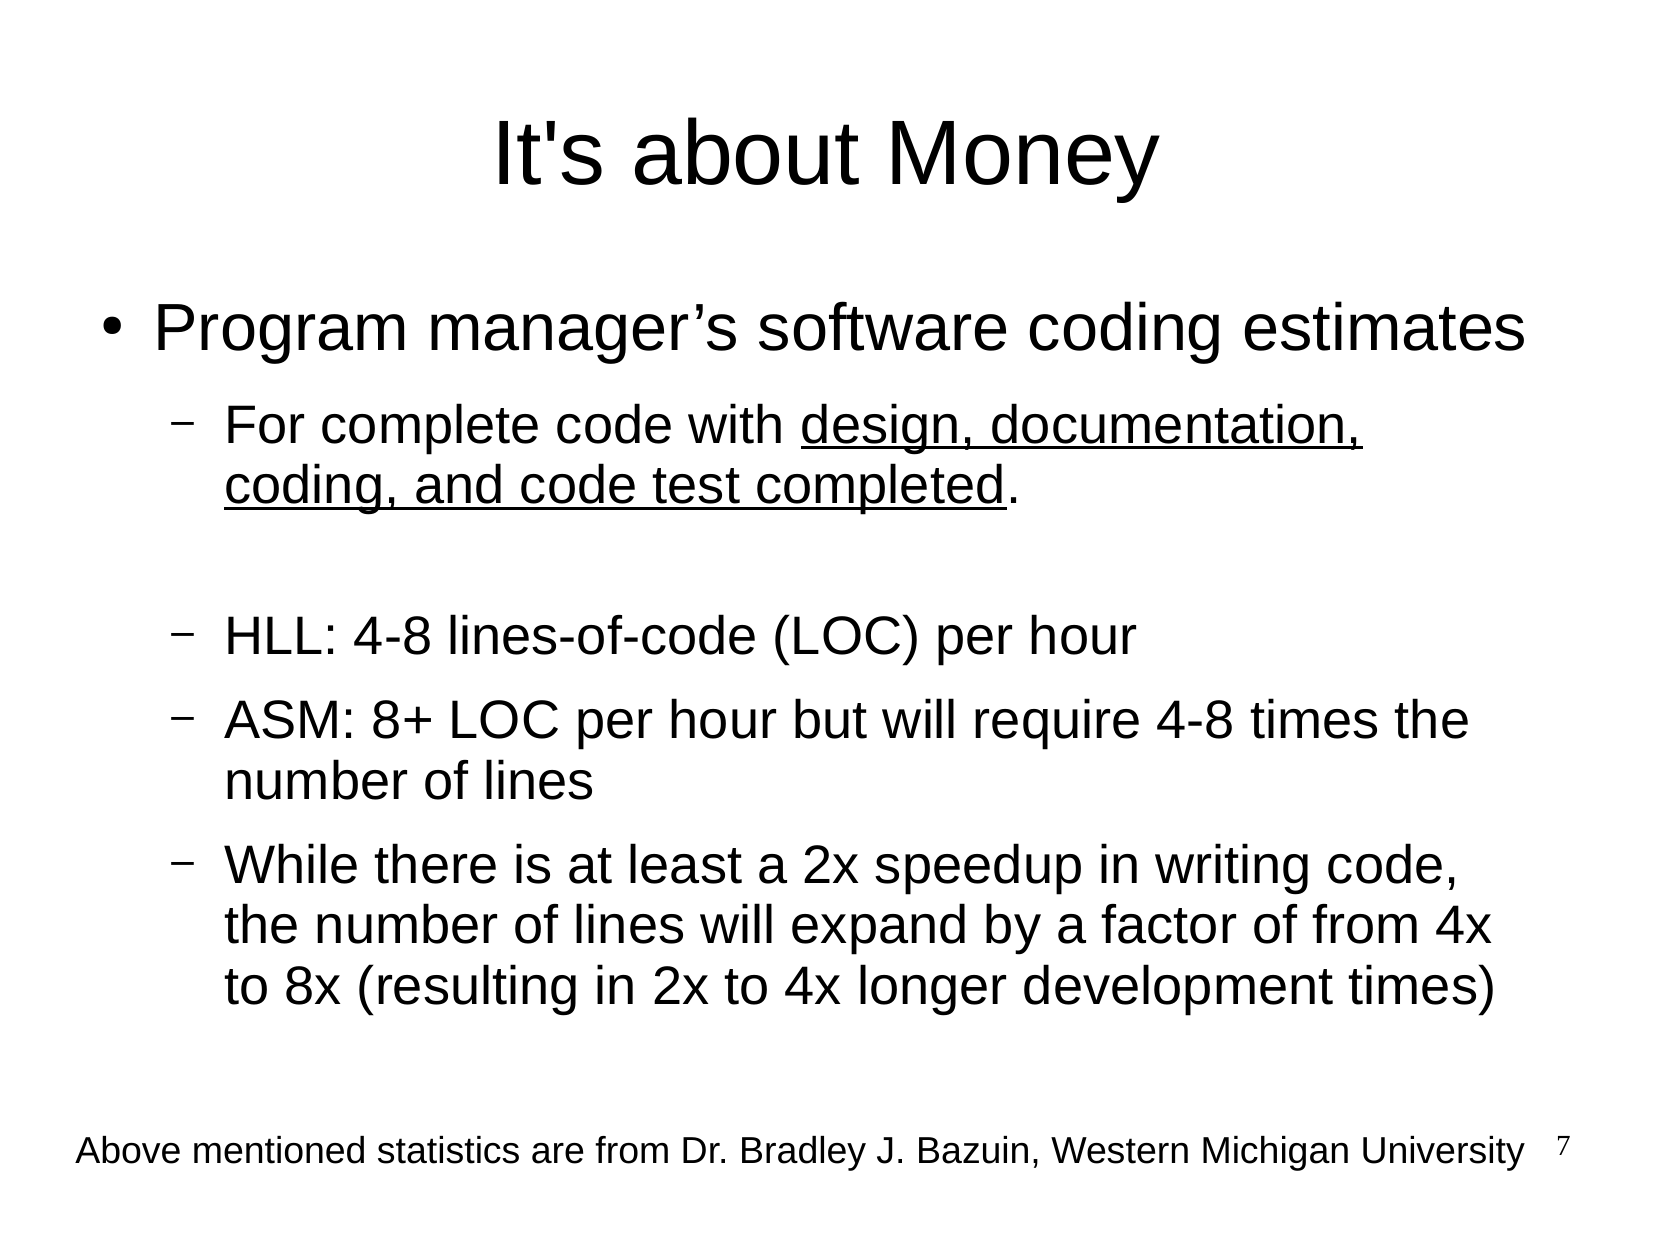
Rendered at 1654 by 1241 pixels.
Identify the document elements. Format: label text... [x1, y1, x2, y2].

title It's about Money [82, 49, 1571, 257]
text_box Above mentioned statistics are from Dr. Bradley J. Bazuin, Western Michigan University [60, 1121, 1540, 1179]
list Program manager’s software coding estimates For complete code with design, documentation, coding, and code test completed. HLL: 4-8 lines-of-code (LOC) per hour ASM: 8+ LOC per hour but will require 4-8 times the number of lines While there is at least a 2x speedup in writing code, the number of lines will expand by a factor of from 4x to 8x (resulting in 2x to 4x longer development times) [82, 290, 1538, 1121]
